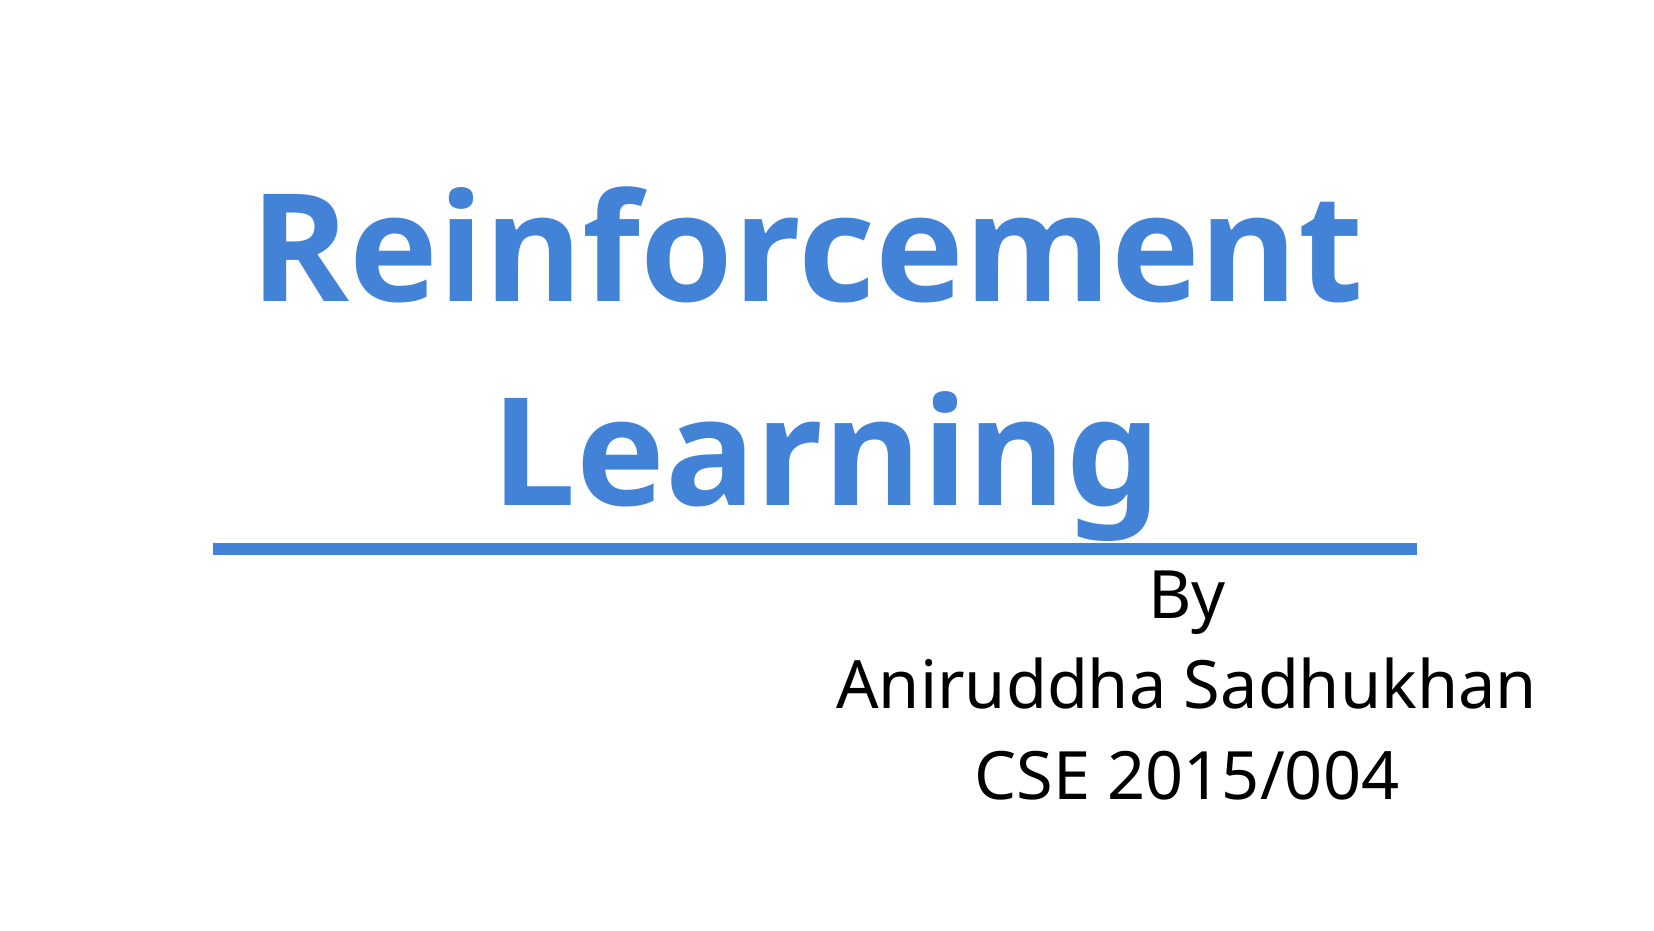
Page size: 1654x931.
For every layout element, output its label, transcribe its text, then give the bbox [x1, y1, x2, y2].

title Reinforcement Learning [82, 177, 1571, 514]
subtitle By Aniruddha Sadhukhan CSE 2015/004 [755, 578, 1619, 878]
